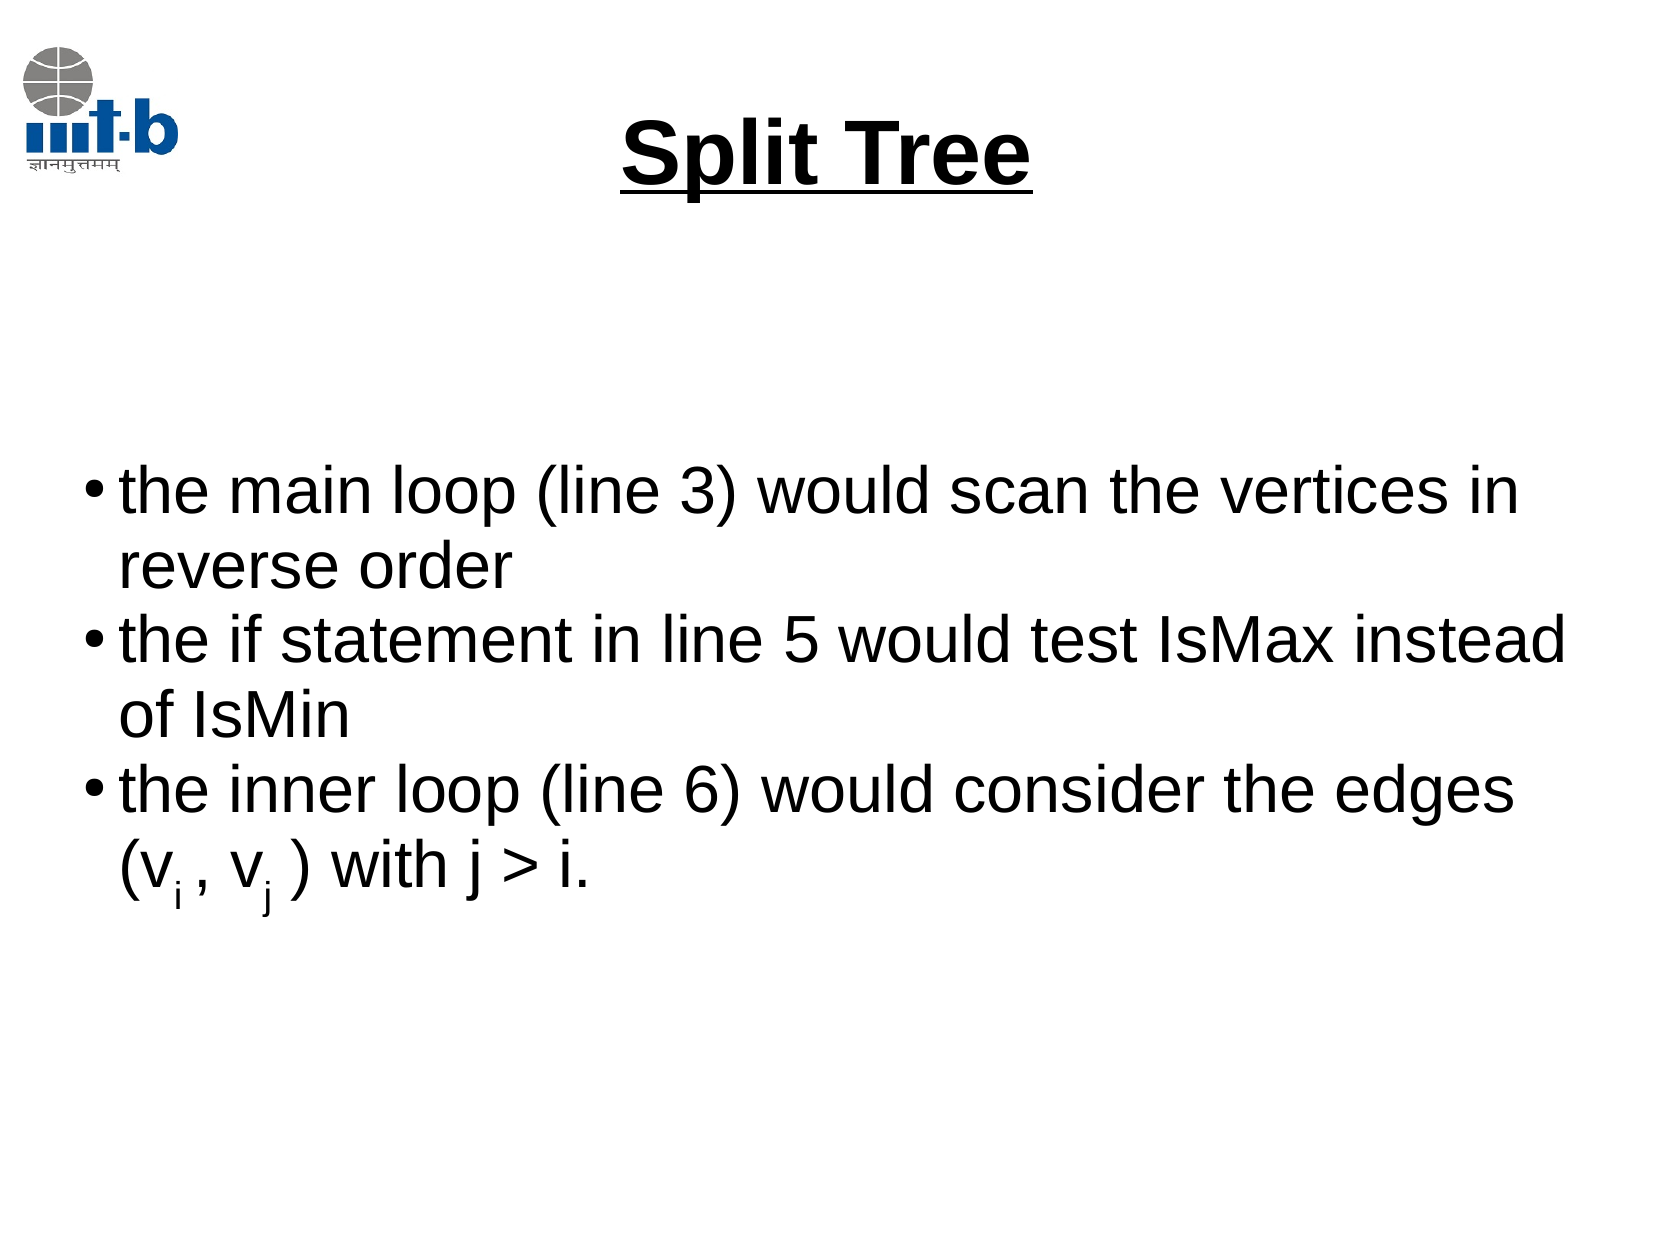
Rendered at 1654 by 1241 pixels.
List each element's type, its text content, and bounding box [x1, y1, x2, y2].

picture [23, 35, 178, 189]
title Split Tree [82, 49, 1571, 236]
subtitle the main loop (line 3) would scan the vertices in reverse order the if statement in line 5 would test IsMax instead of IsMin the inner loop (line 6) would consider the edges (vi , vj ) with j > i. [82, 236, 1571, 1134]
